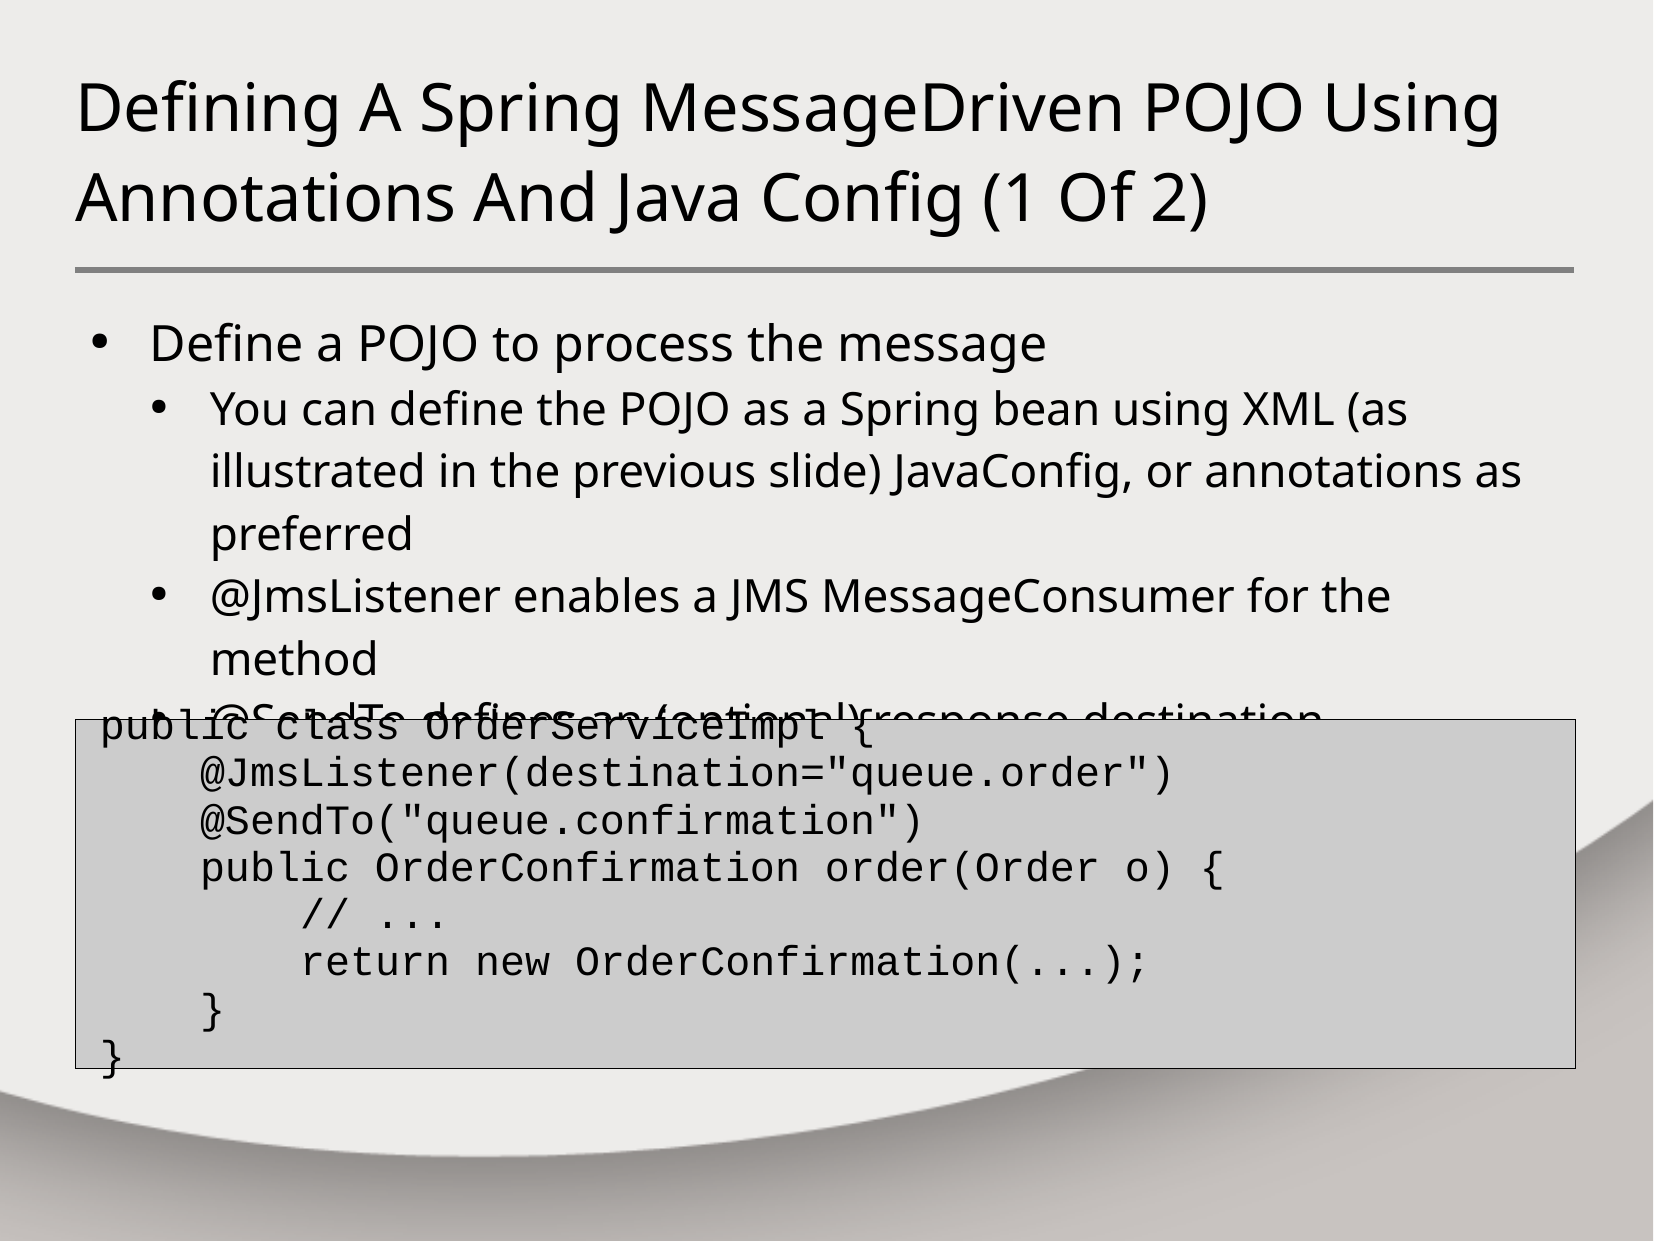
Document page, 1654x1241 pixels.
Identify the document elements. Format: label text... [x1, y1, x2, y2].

title Defining A Spring MessageDriven POJO Using Annotations And Java Config (1 Of 2) [75, 75, 1575, 226]
text_box public class OrderServiceImpl { @JmsListener(destination="queue.order") @SendTo("queue.confirmation") public OrderConfirmation order(Order o) { // ... return new OrderConfirmation(...); } } [75, 719, 1576, 1069]
picture [0, 0, 1654, 1241]
text_box Define a POJO to process the message You can define the POJO as a Spring bean using XML (as illustrated in the previous slide) JavaConfig, or annotations as preferred @JmsListener enables a JMS MessageConsumer for the method @SendTo defines an (optional) response destination [75, 1069, 1576, 1164]
text_box Define a POJO to process the message You can define the POJO as a Spring bean using XML (as illustrated in the previous slide) JavaConfig, or annotations as preferred @JmsListener enables a JMS MessageConsumer for the method @SendTo defines an (optional) response destination [75, 300, 1576, 719]
